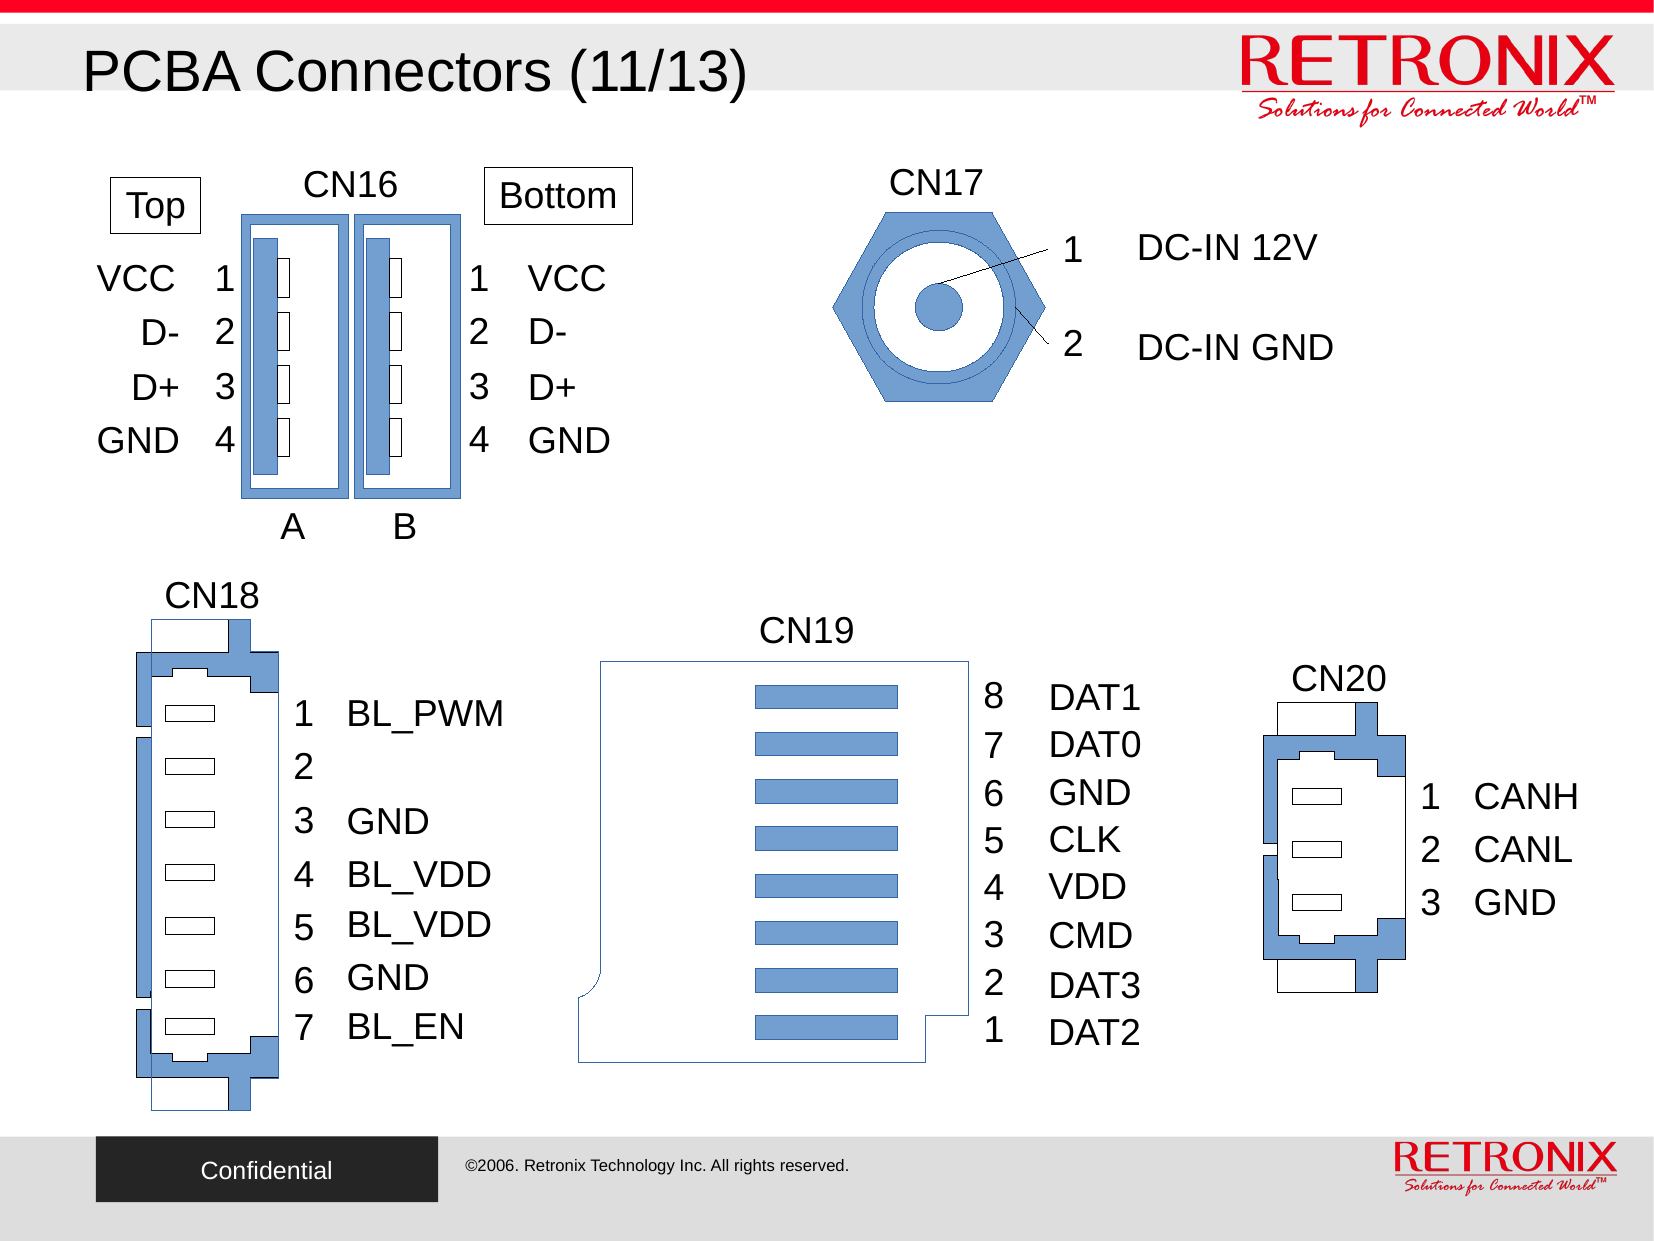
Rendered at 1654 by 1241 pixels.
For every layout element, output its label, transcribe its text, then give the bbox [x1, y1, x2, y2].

text_box BL_VDD [331, 895, 507, 953]
text_box GND [1033, 774, 1147, 821]
title PCBA Connectors (11/13) [82, 23, 1205, 119]
text_box 7 [968, 717, 1019, 764]
text_box DC-IN GND [1122, 318, 1350, 376]
text_box 4 [453, 411, 505, 469]
text_box D- [513, 303, 626, 358]
text_box DAT1 [1033, 669, 1157, 727]
text_box DC-IN 12V [1122, 218, 1333, 276]
text_box 4 [279, 845, 330, 898]
text_box 2 [968, 953, 1020, 1001]
text_box [152, 620, 278, 693]
picture [1391, 1139, 1621, 1198]
text_box 6 [968, 764, 1019, 812]
text_box CANH [1458, 767, 1595, 825]
text_box 2 [1048, 315, 1099, 373]
text_box CN16 [288, 155, 414, 213]
text_box [241, 214, 349, 499]
text_box [354, 214, 461, 499]
text_box BL_VDD [331, 846, 507, 895]
text_box [136, 737, 151, 998]
text_box Bottom [484, 167, 633, 225]
text_box 3 [968, 906, 1020, 953]
text_box 4 [200, 411, 251, 469]
text_box D+ [513, 358, 626, 412]
text_box CMD [1033, 907, 1149, 965]
text_box 3 [1405, 874, 1457, 931]
text_box GND [331, 793, 445, 846]
text_box 3 [279, 792, 330, 845]
text_box D+ [81, 358, 195, 412]
picture [1235, 31, 1621, 130]
text_box VCC [81, 250, 191, 303]
text_box CLK [1033, 821, 1137, 868]
text_box 4 [968, 859, 1020, 906]
text_box [832, 212, 1046, 402]
text_box CN20 [1276, 649, 1402, 707]
text_box 6 [278, 951, 330, 999]
text_box CN17 [873, 153, 1000, 211]
text_box [136, 652, 151, 727]
text_box BL_PWM [331, 684, 520, 742]
text_box [136, 1009, 151, 1078]
text_box 1 [199, 250, 251, 303]
text_box [253, 238, 278, 475]
text_box 2 [199, 303, 251, 358]
text_box GND [1458, 874, 1572, 931]
text_box B [377, 498, 433, 556]
text_box 8 [968, 667, 1019, 717]
text_box 1 [453, 250, 505, 303]
text_box 3 [199, 358, 251, 415]
text_box GND [331, 948, 445, 998]
text_box DAT0 [1033, 727, 1157, 774]
text_box Top [110, 177, 201, 234]
text_box 7 [278, 999, 330, 1057]
text_box [1263, 702, 1406, 993]
text_box 2 [279, 737, 329, 792]
text_box A [265, 498, 321, 556]
text_box GND [513, 412, 626, 469]
text_box CN19 [744, 602, 870, 660]
text_box VCC [513, 250, 622, 303]
text_box GND [81, 412, 195, 469]
text_box 1 [279, 684, 329, 737]
text_box 3 [453, 358, 505, 411]
text_box CANL [1458, 820, 1589, 878]
text_box [578, 661, 969, 1063]
text_box BL_EN [331, 998, 481, 1055]
text_box 2 [453, 303, 505, 358]
text_box DAT3 [1033, 956, 1156, 1014]
text_box 1 [1047, 220, 1099, 278]
text_box CN18 [152, 620, 228, 624]
text_box 1 [1405, 767, 1456, 820]
text_box 2 [1405, 820, 1456, 874]
text_box DAT2 [1033, 1014, 1156, 1061]
text_box 5 [968, 812, 1020, 859]
text_box CN18 [149, 566, 275, 624]
text_box 1 [968, 1001, 1020, 1058]
text_box VDD [1033, 858, 1143, 916]
text_box [152, 1036, 278, 1110]
text_box D- [81, 303, 195, 358]
text_box 5 [278, 898, 330, 951]
